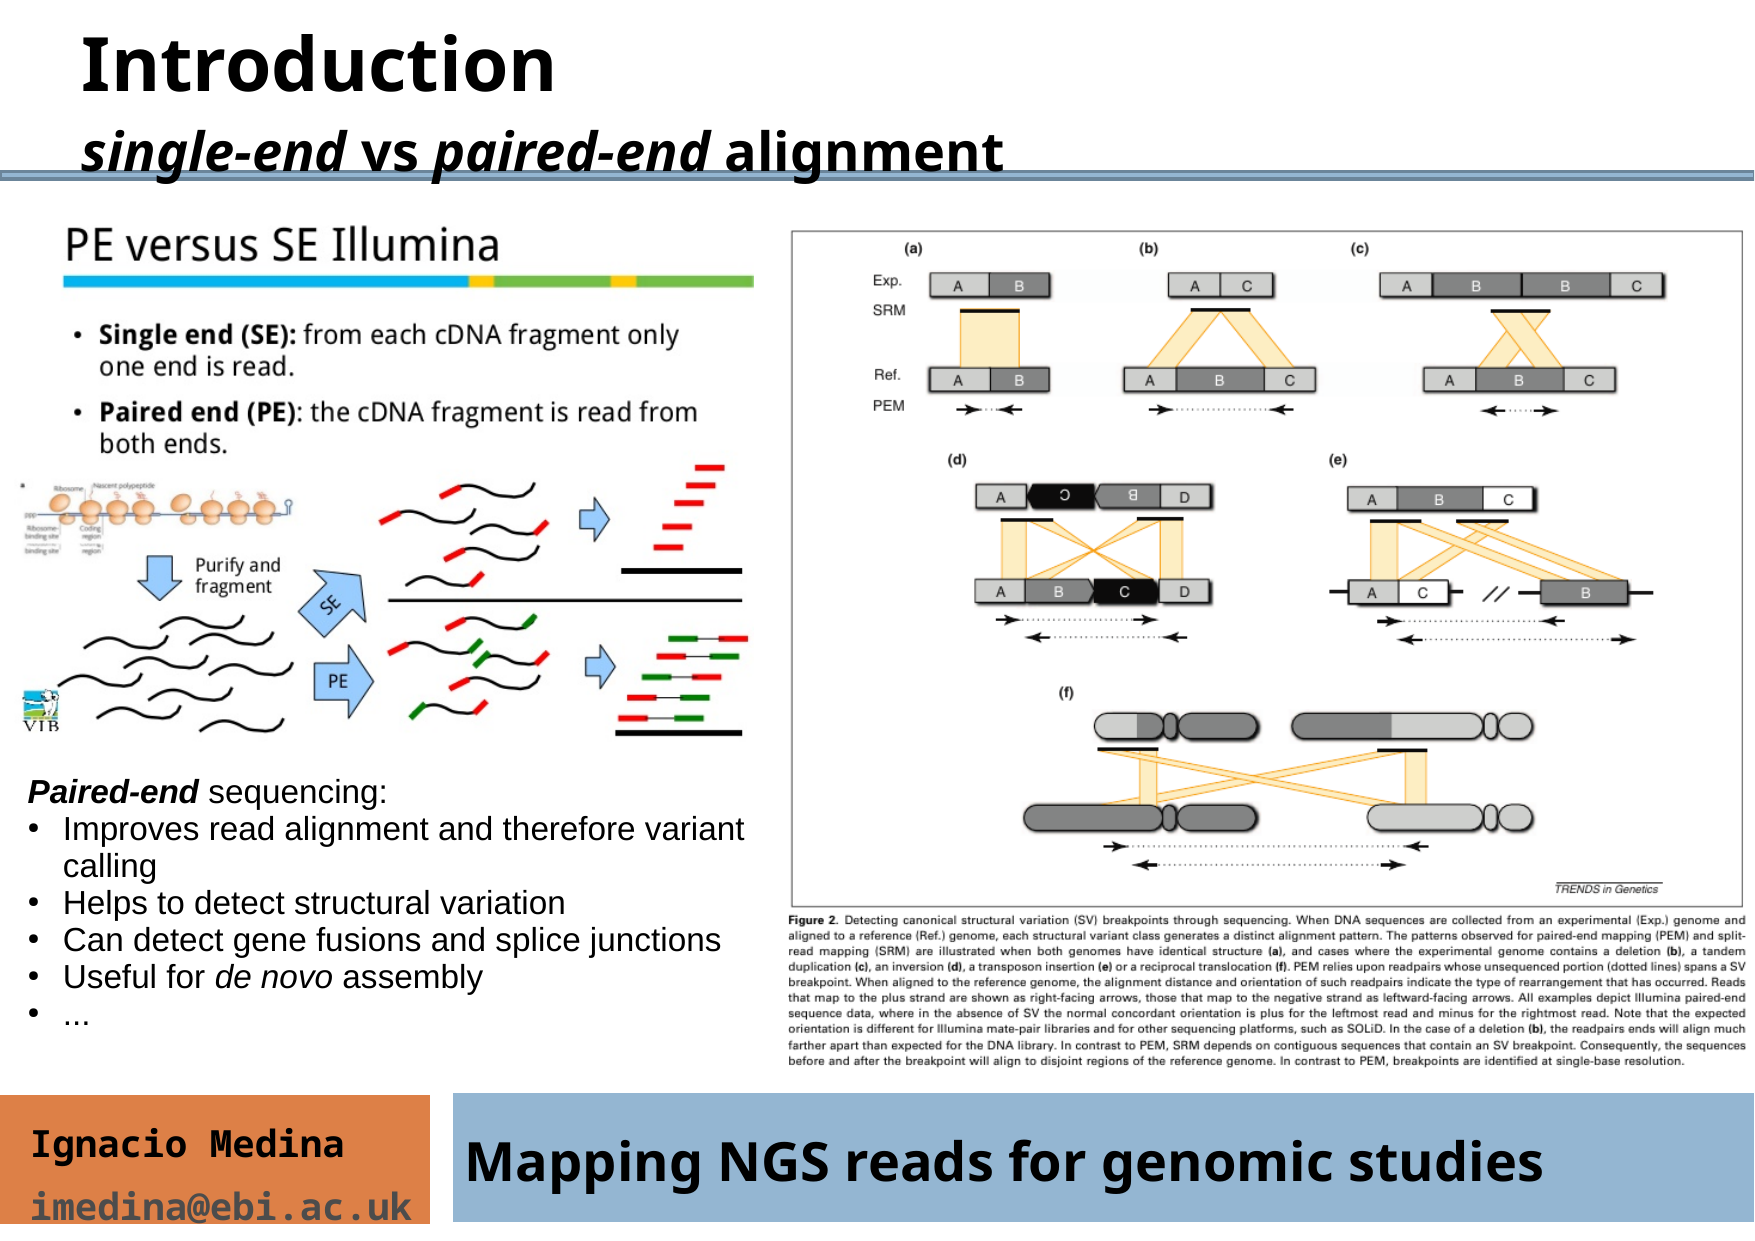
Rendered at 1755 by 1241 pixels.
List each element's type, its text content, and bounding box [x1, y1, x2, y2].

picture [788, 227, 1749, 1071]
text_box [440, 171, 812, 179]
text_box Introduction single-end vs paired-end alignment [67, 3, 1688, 169]
text_box [0, 171, 173, 179]
text_box [178, 171, 434, 179]
text_box [818, 171, 1754, 179]
picture [5, 188, 754, 750]
text_box Paired-end sequencing: Improves read alignment and therefore variant calling Helps to detect structural variation Can detect gene fusions and splice junctions Useful for de novo assembly ... [12, 766, 777, 1041]
text_box Mapping NGS reads for genomic studies [450, 1116, 1726, 1195]
text_box Ignacio Medina imedina@ebi.ac.uk [15, 1110, 436, 1224]
